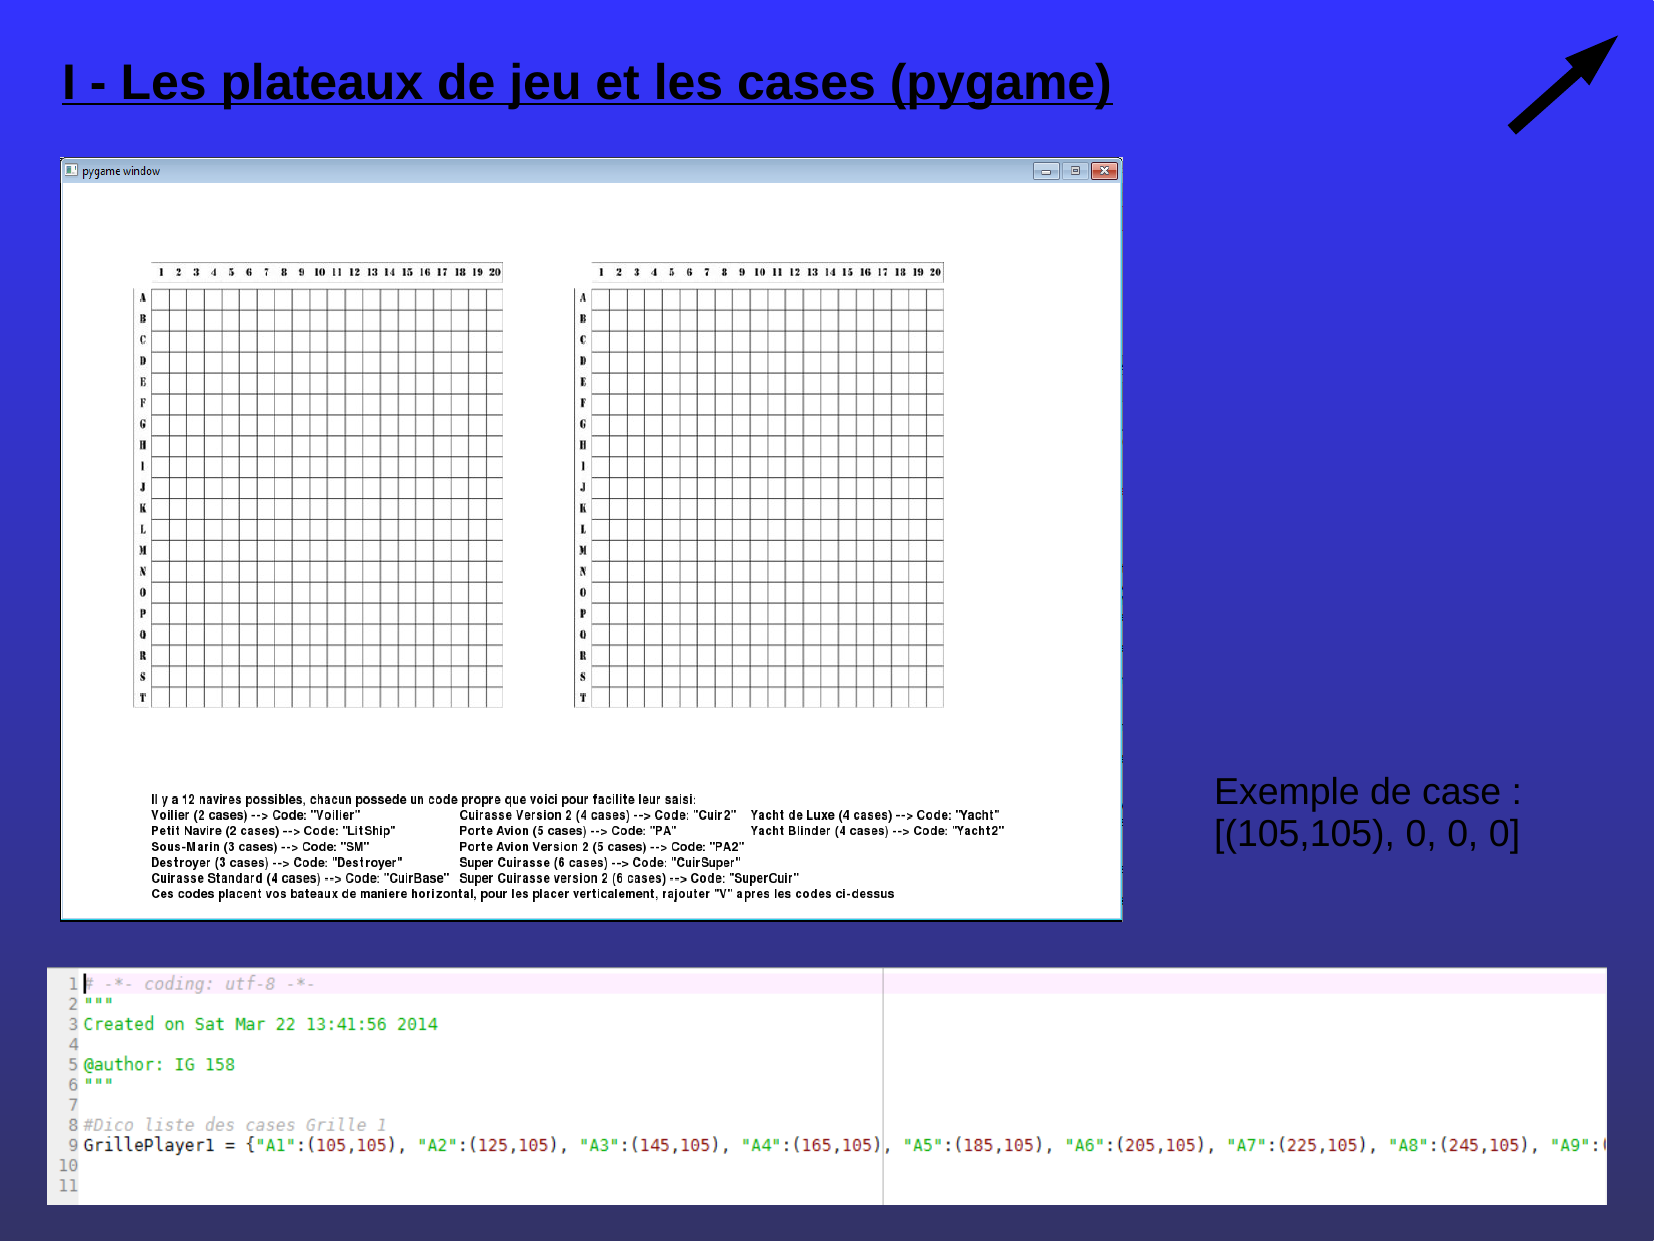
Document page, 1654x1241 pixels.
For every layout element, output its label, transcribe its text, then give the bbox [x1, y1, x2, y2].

picture [60, 157, 1123, 922]
text_box Exemple de case : [(105,105), 0, 0, 0] [1199, 763, 1548, 863]
text_box I - Les plateaux de jeu et les cases (pygame) [47, 47, 1128, 120]
picture [47, 967, 1607, 1205]
